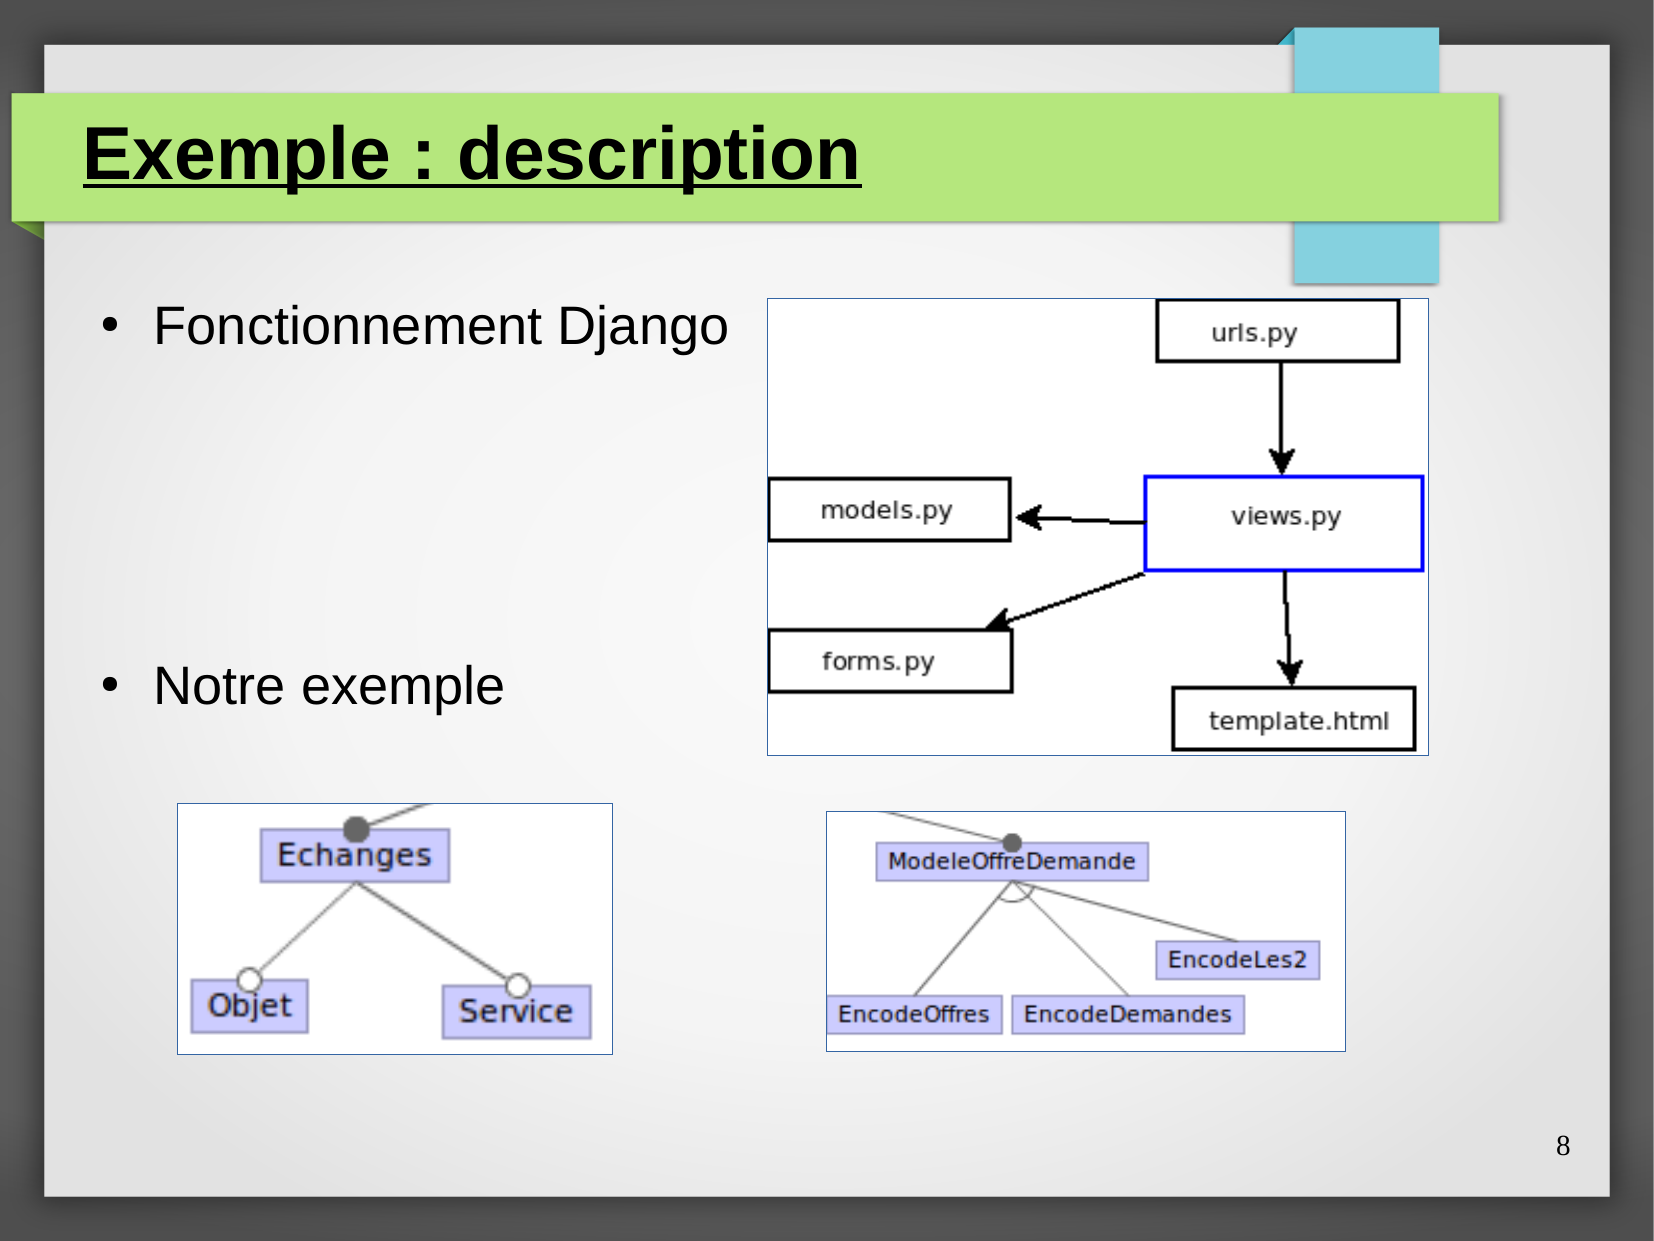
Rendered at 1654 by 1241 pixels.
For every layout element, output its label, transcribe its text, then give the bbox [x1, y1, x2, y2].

picture [0, 0, 1654, 1241]
title Exemple : description [82, 94, 1264, 213]
list Fonctionnement Django Notre exemple [82, 295, 1571, 1015]
